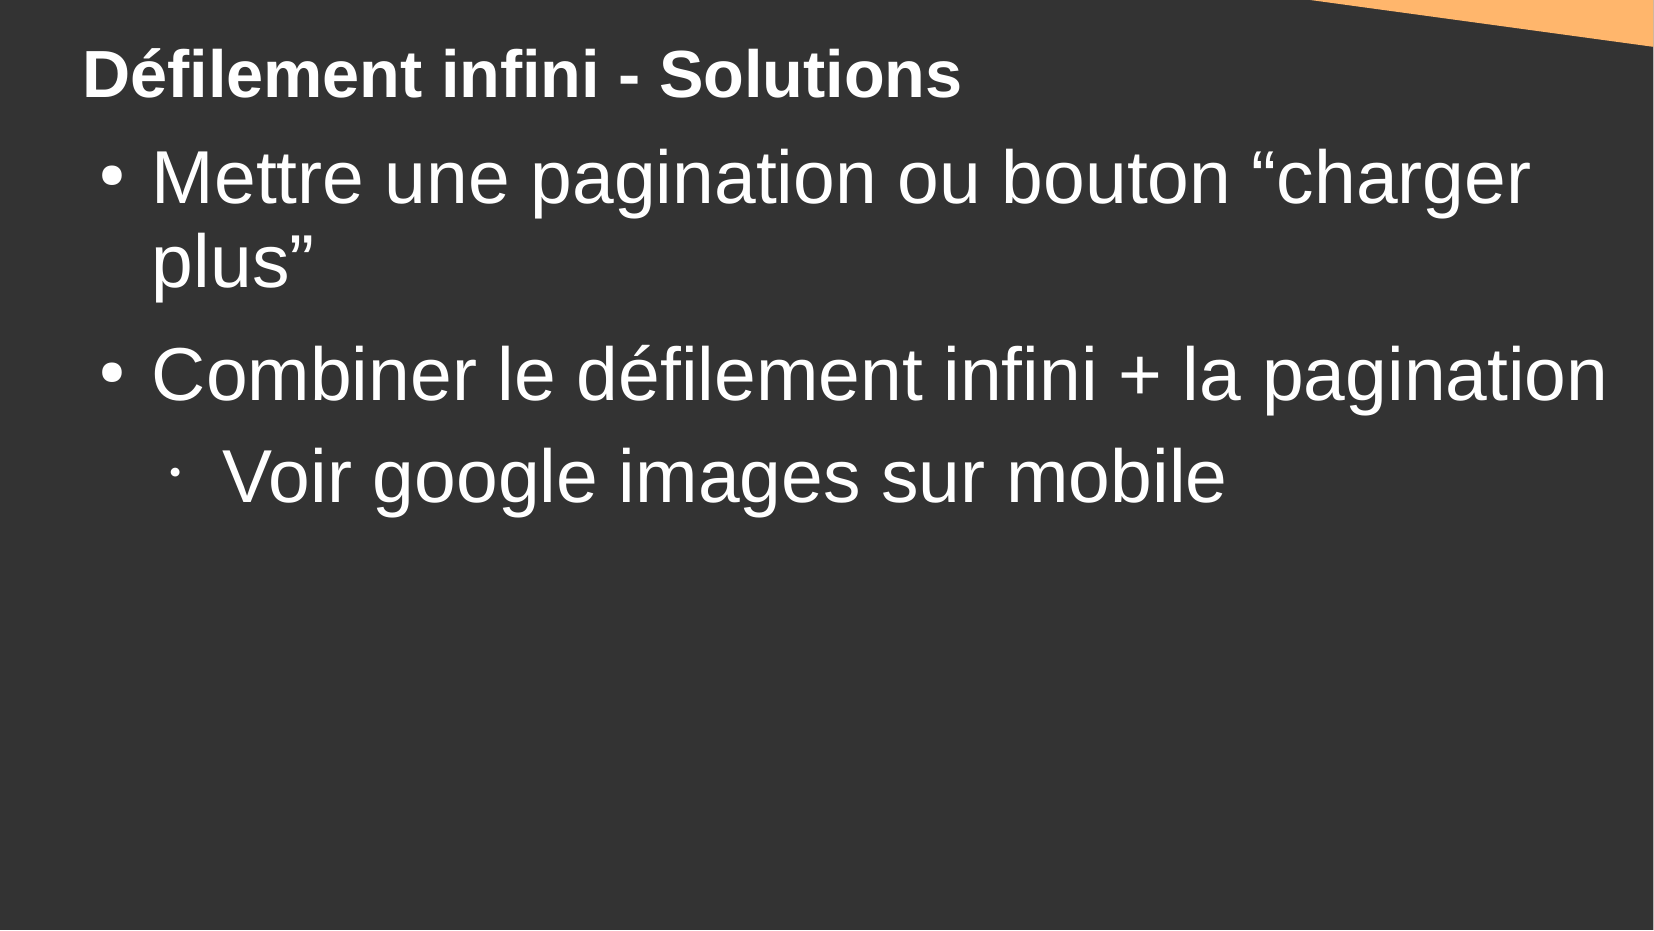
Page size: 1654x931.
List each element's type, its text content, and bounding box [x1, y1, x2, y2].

text_box [1310, 0, 1654, 47]
title Défilement infini - Solutions [82, 37, 1571, 114]
list Mettre une pagination ou bouton “charger plus” Combiner le défilement infini + la pagination Voir google images sur mobile [80, 135, 1620, 709]
